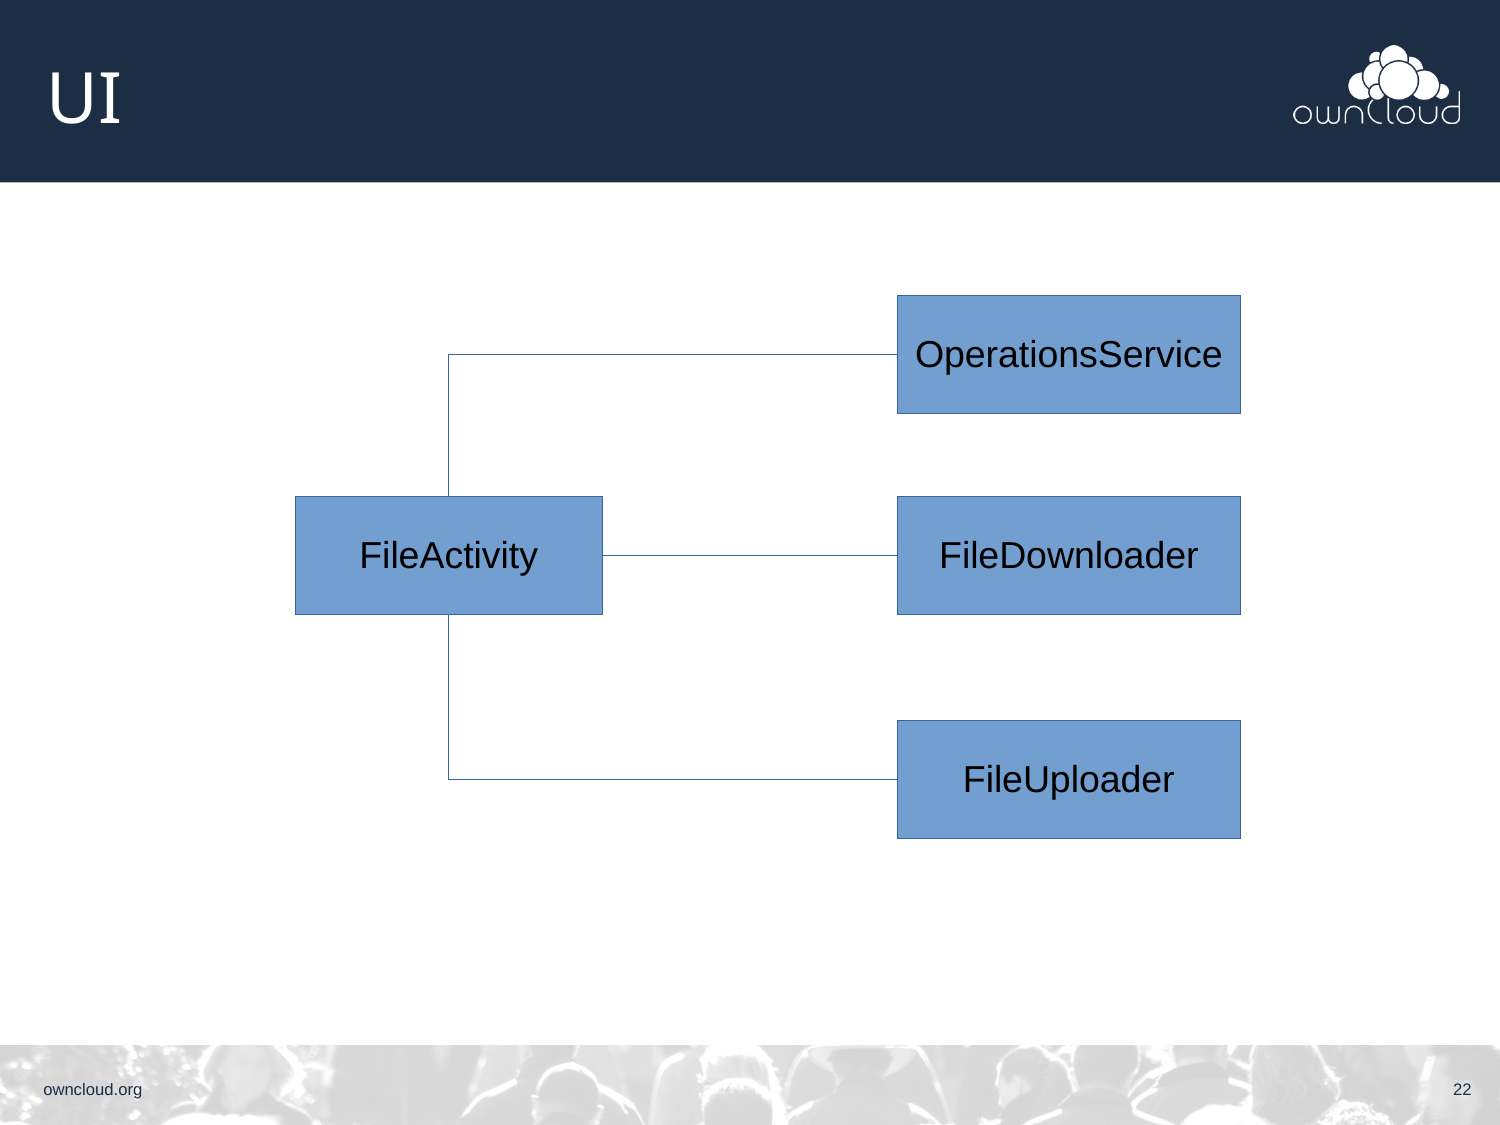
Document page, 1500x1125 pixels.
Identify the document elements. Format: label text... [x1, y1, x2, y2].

text_box FileDownloader [897, 496, 1241, 615]
picture [1293, 45, 1460, 124]
text_box OperationsService [897, 295, 1241, 414]
text_box FileUploader [897, 720, 1241, 839]
picture [0, 1045, 1500, 1125]
title UI [46, 5, 1258, 187]
text_box FileActivity [295, 496, 603, 615]
